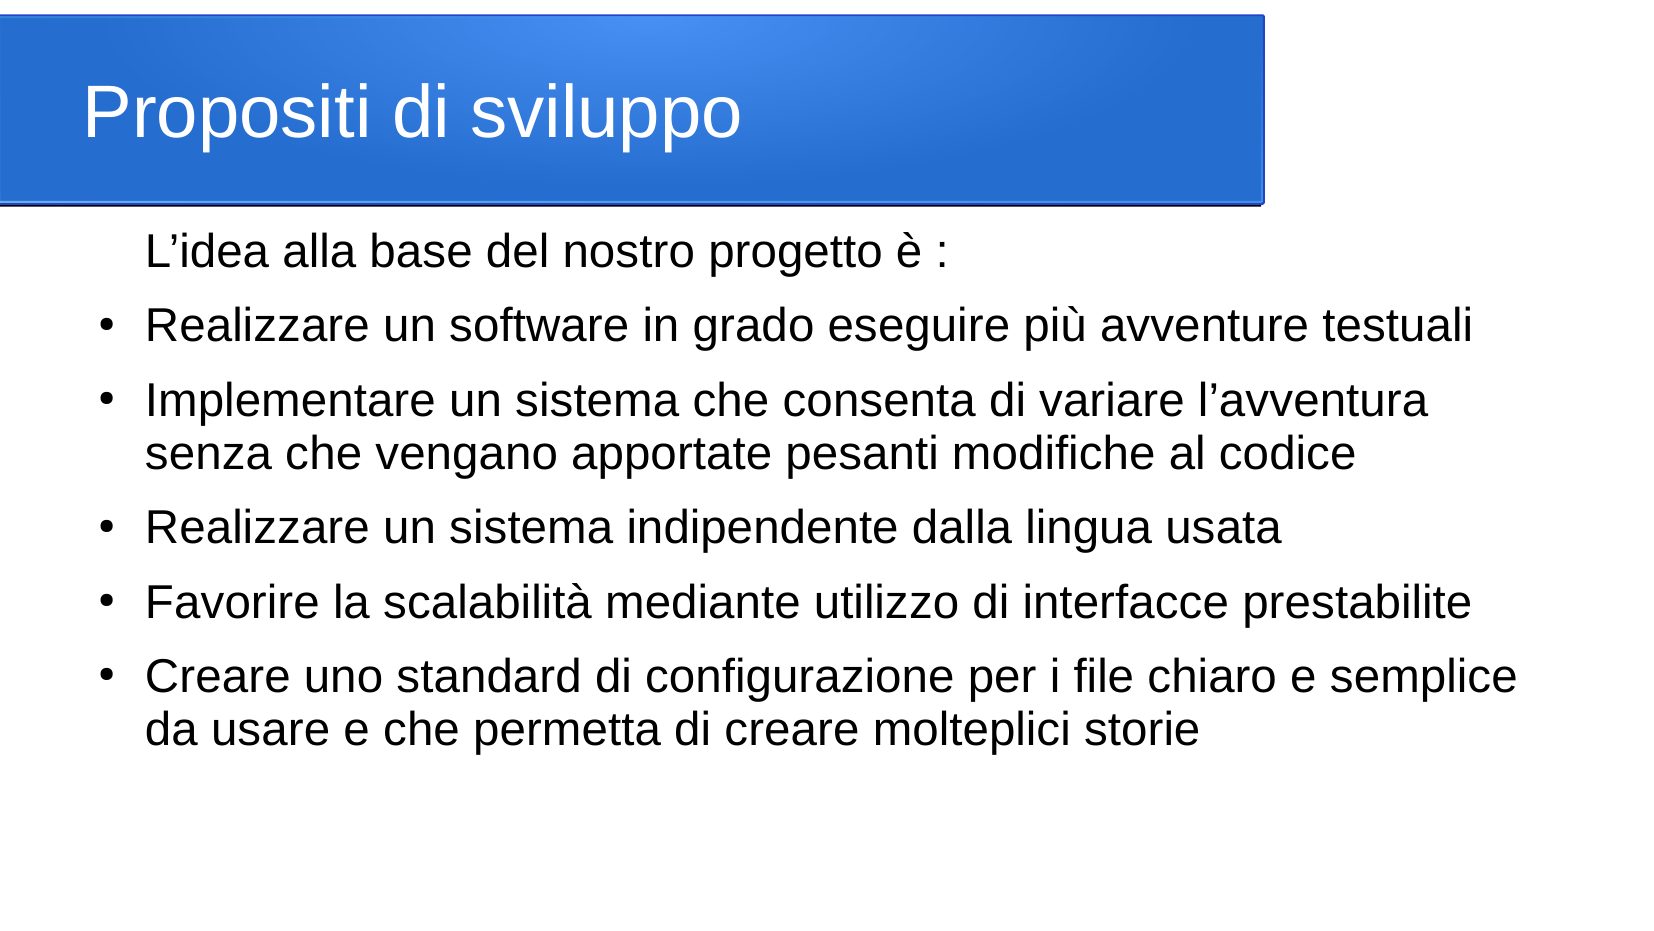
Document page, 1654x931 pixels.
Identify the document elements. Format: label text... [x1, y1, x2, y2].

title Propositi di sviluppo [82, 35, 1235, 189]
list L’idea alla base del nostro progetto è : Realizzare un software in grado eseguire più avventure testuali Implementare un sistema che consenta di variare l’avventura senza che vengano apportate pesanti modifiche al codice Realizzare un sistema indipendente dalla lingua usata Favorire la scalabilità mediante utilizzo di interfacce prestabilite Creare uno standard di configurazione per i file chiaro e semplice da usare e che permetta di creare molteplici storie [82, 224, 1571, 764]
